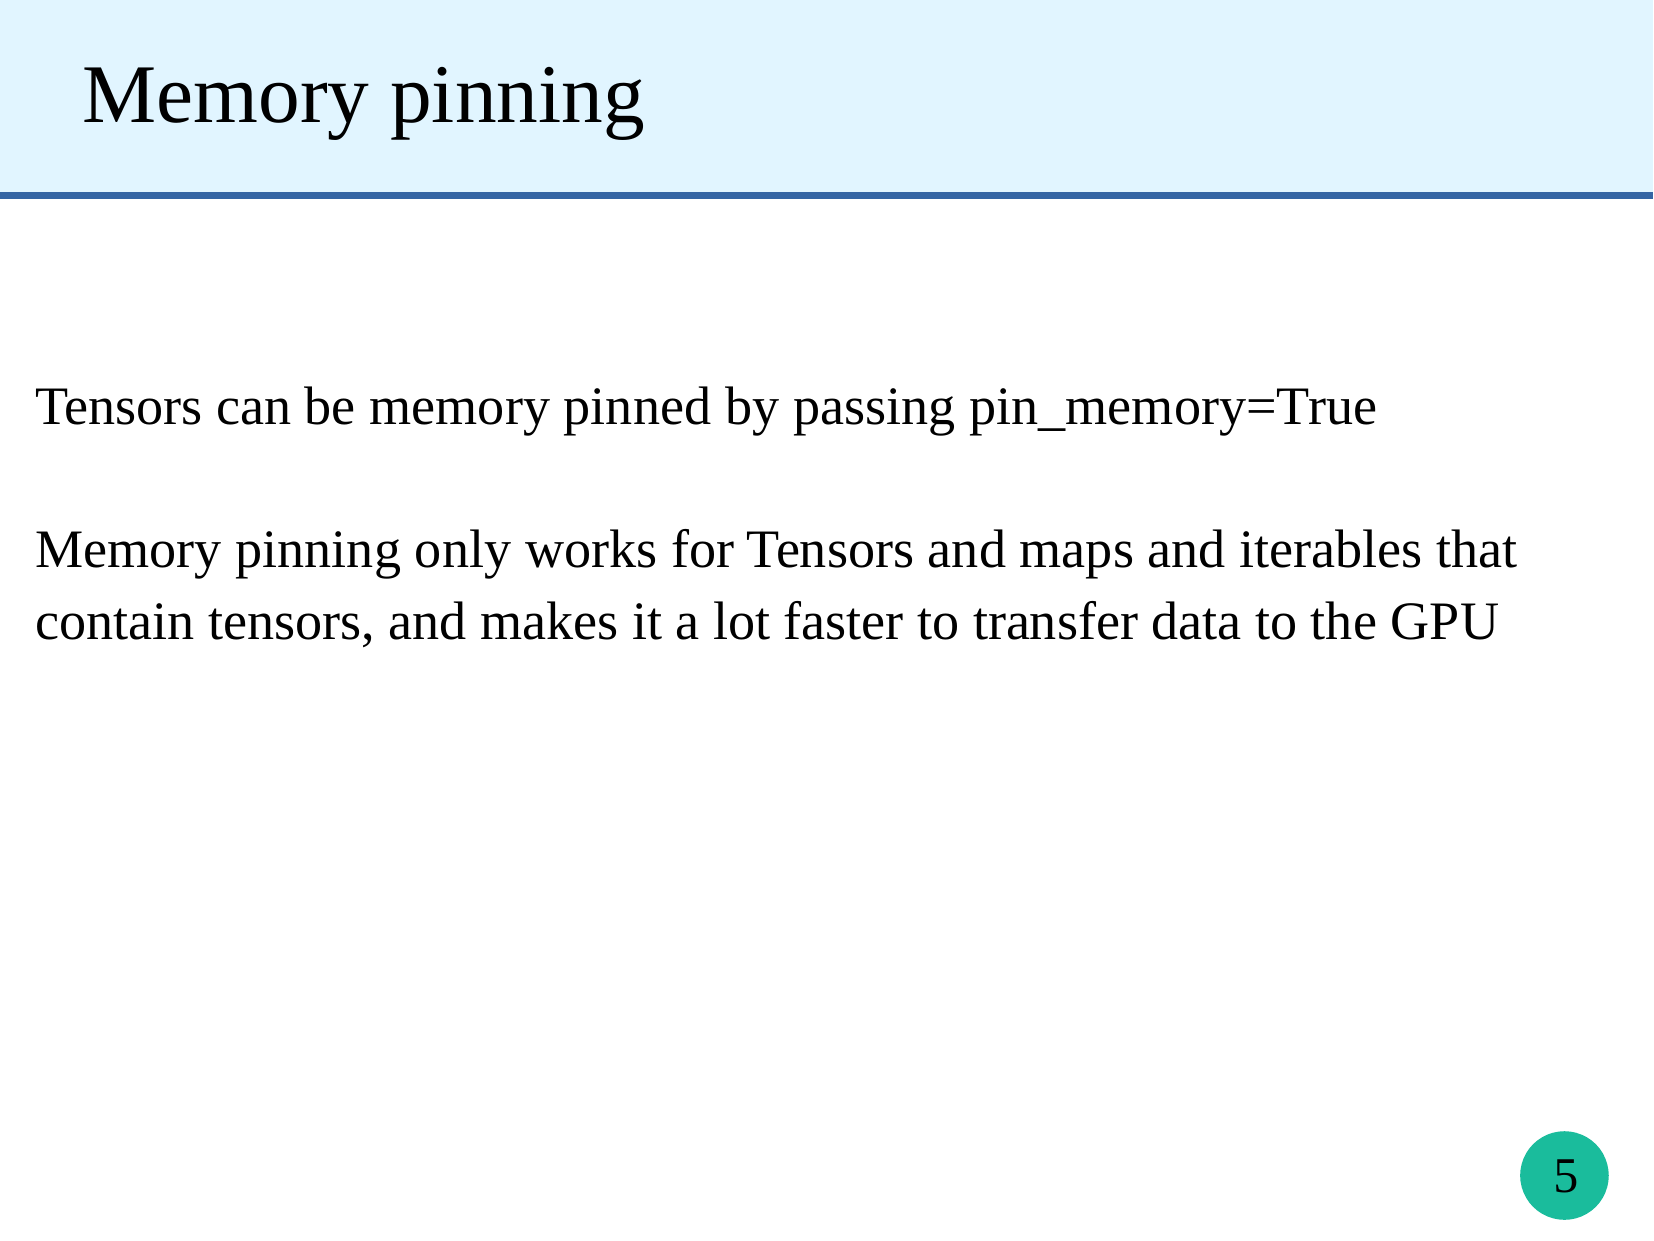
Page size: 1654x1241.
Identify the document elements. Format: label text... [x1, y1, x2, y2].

title Memory pinning [82, 8, 1571, 181]
text_box Tensors can be memory pinned by passing pin_memory=True Memory pinning only works for Tensors and maps and iterables that contain tensors, and makes it a lot faster to transfer data to the GPU [20, 225, 1636, 803]
